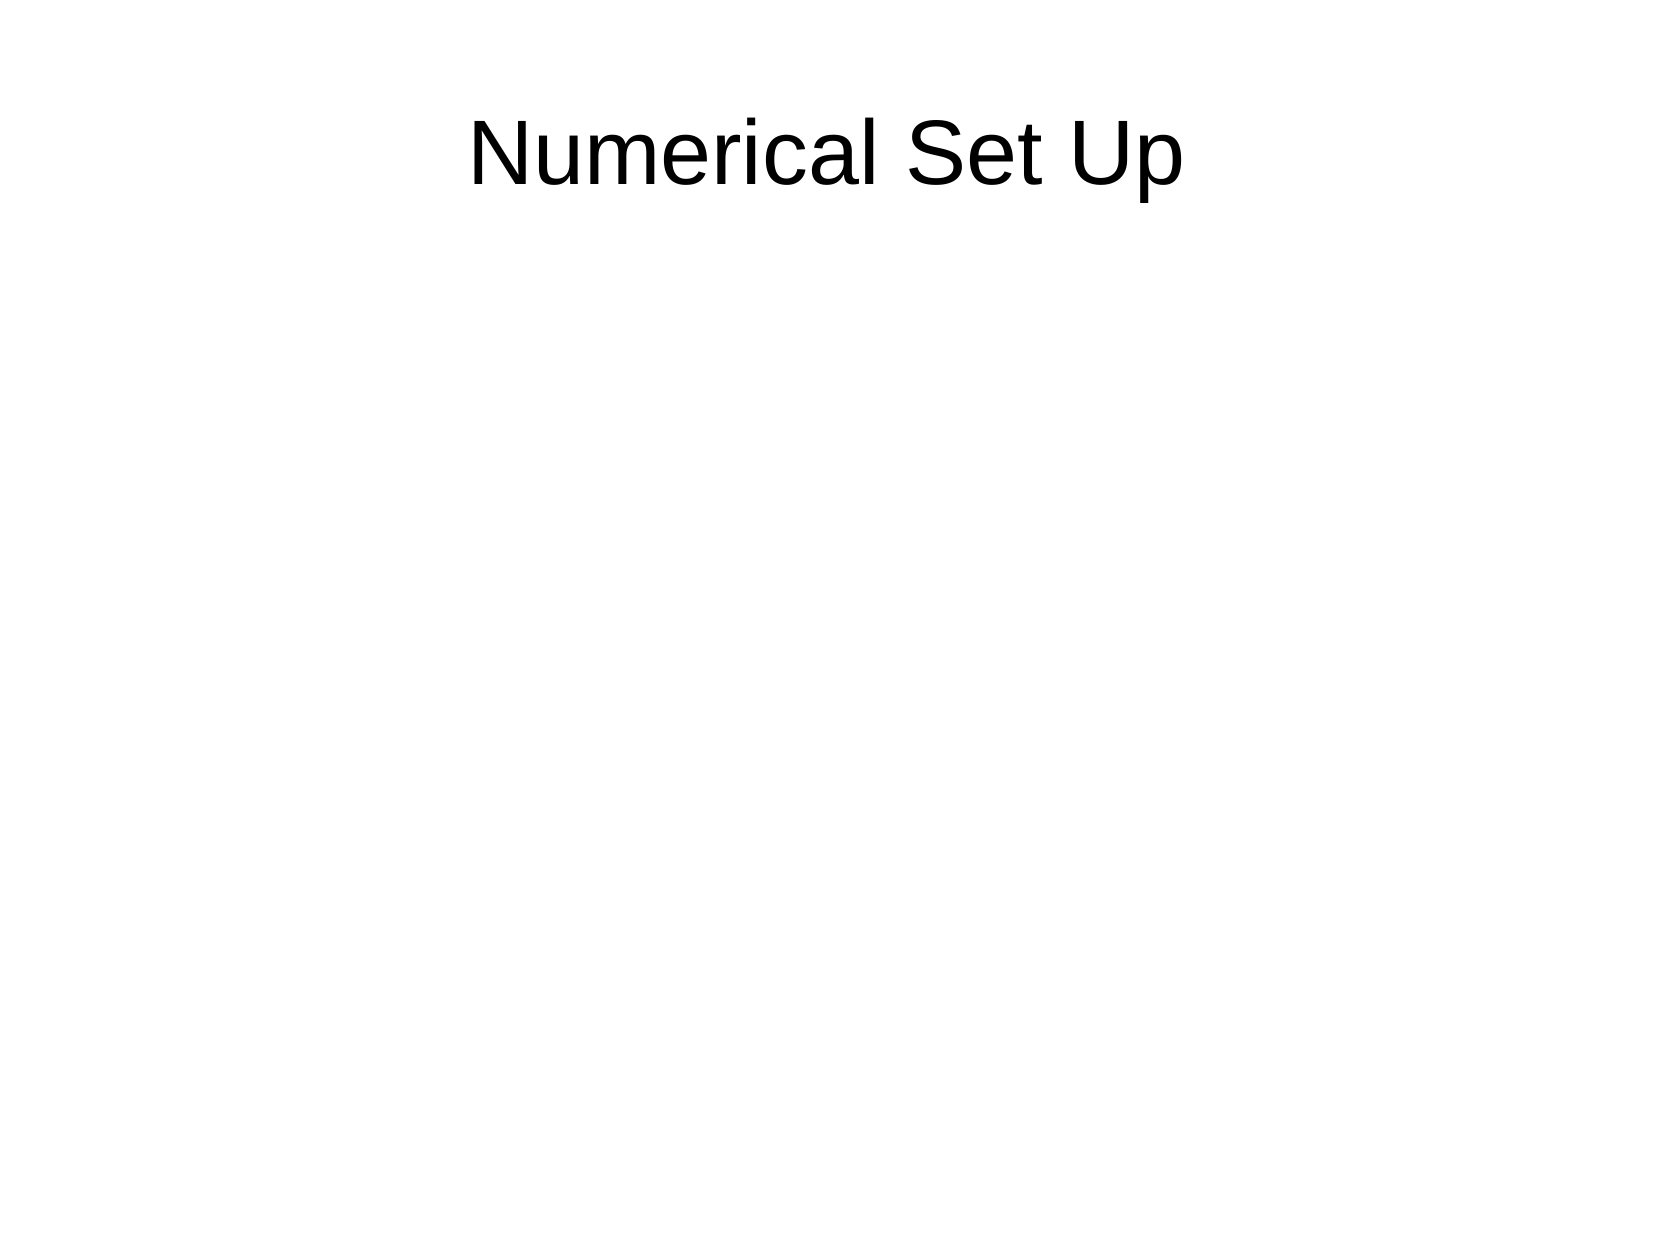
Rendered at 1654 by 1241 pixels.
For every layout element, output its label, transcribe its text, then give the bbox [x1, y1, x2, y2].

title Numerical Set Up [82, 49, 1571, 257]
